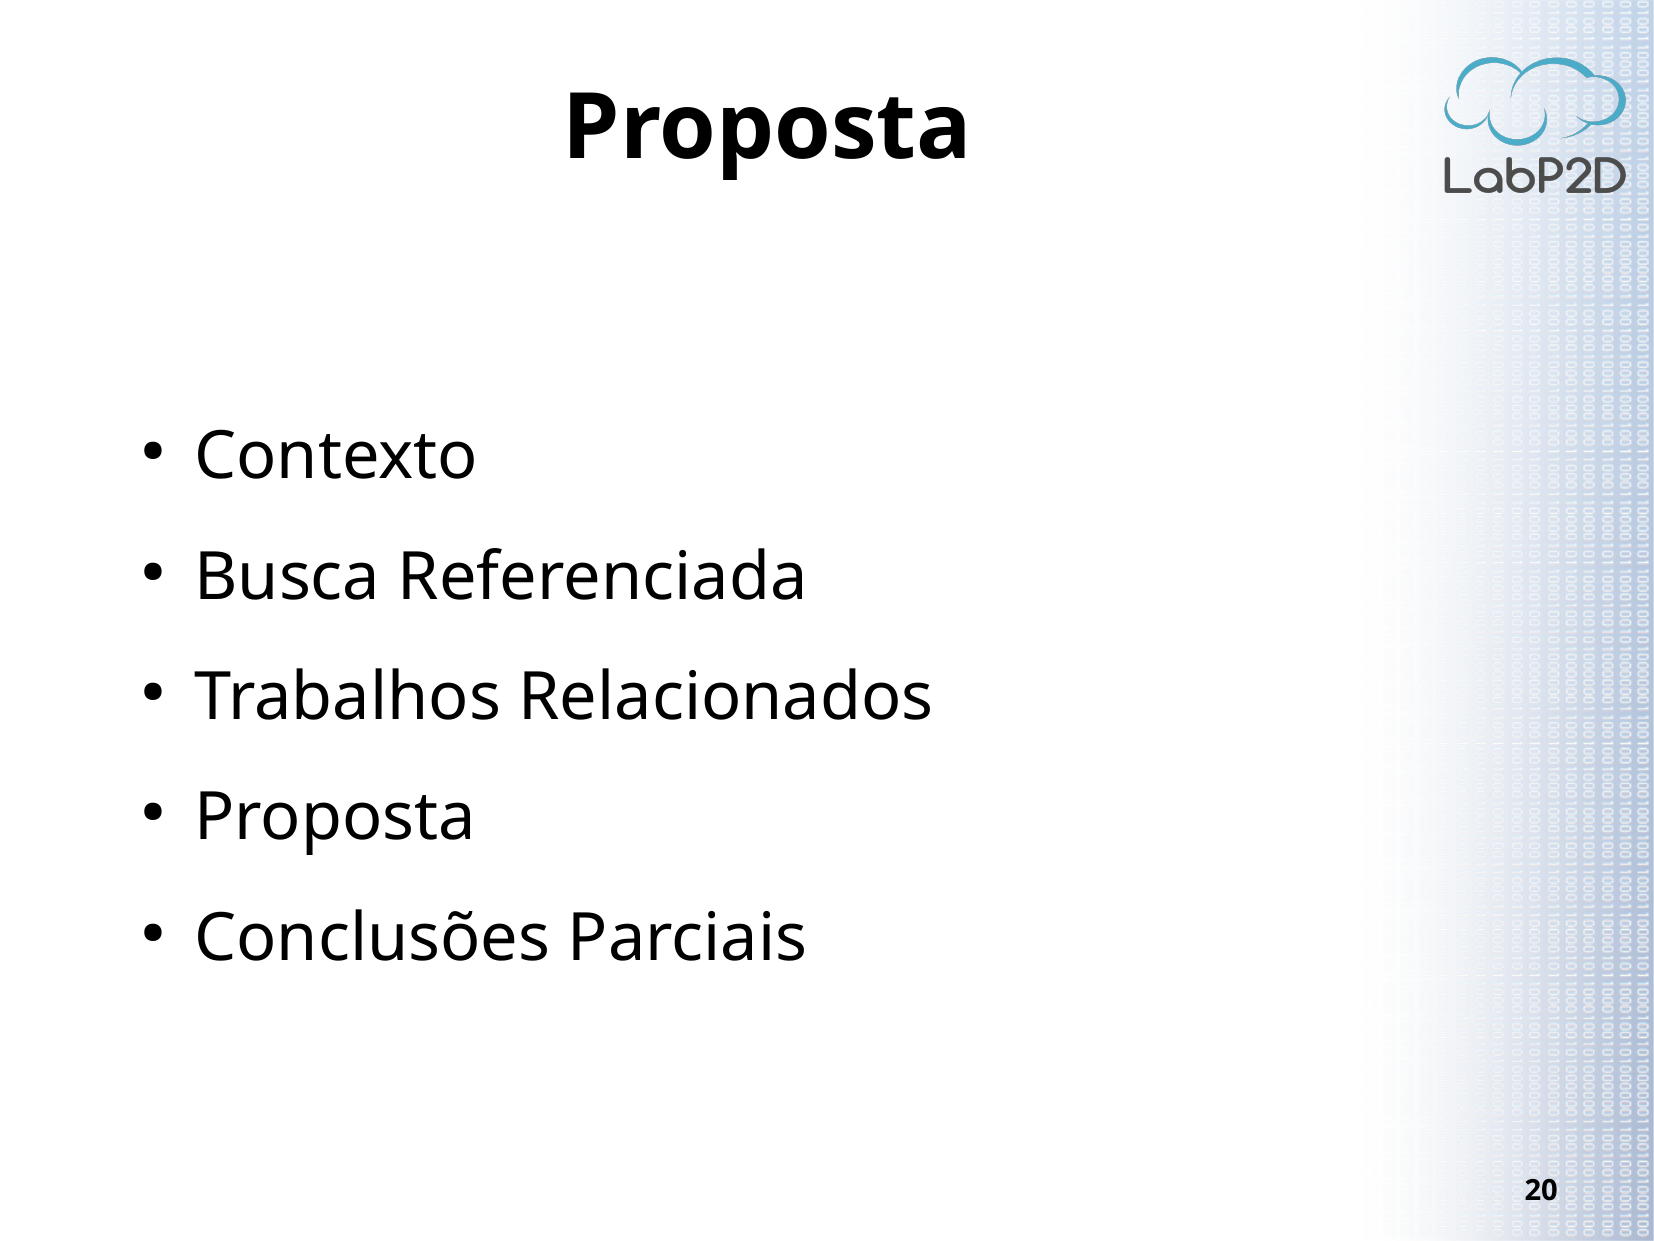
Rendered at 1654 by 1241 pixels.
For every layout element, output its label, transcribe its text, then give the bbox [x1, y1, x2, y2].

picture [1360, 1, 1654, 1240]
title Proposta [82, 19, 1453, 227]
list Contexto Busca Referenciada Trabalhos Relacionados Proposta Conclusões Parciais [123, 271, 1406, 1116]
